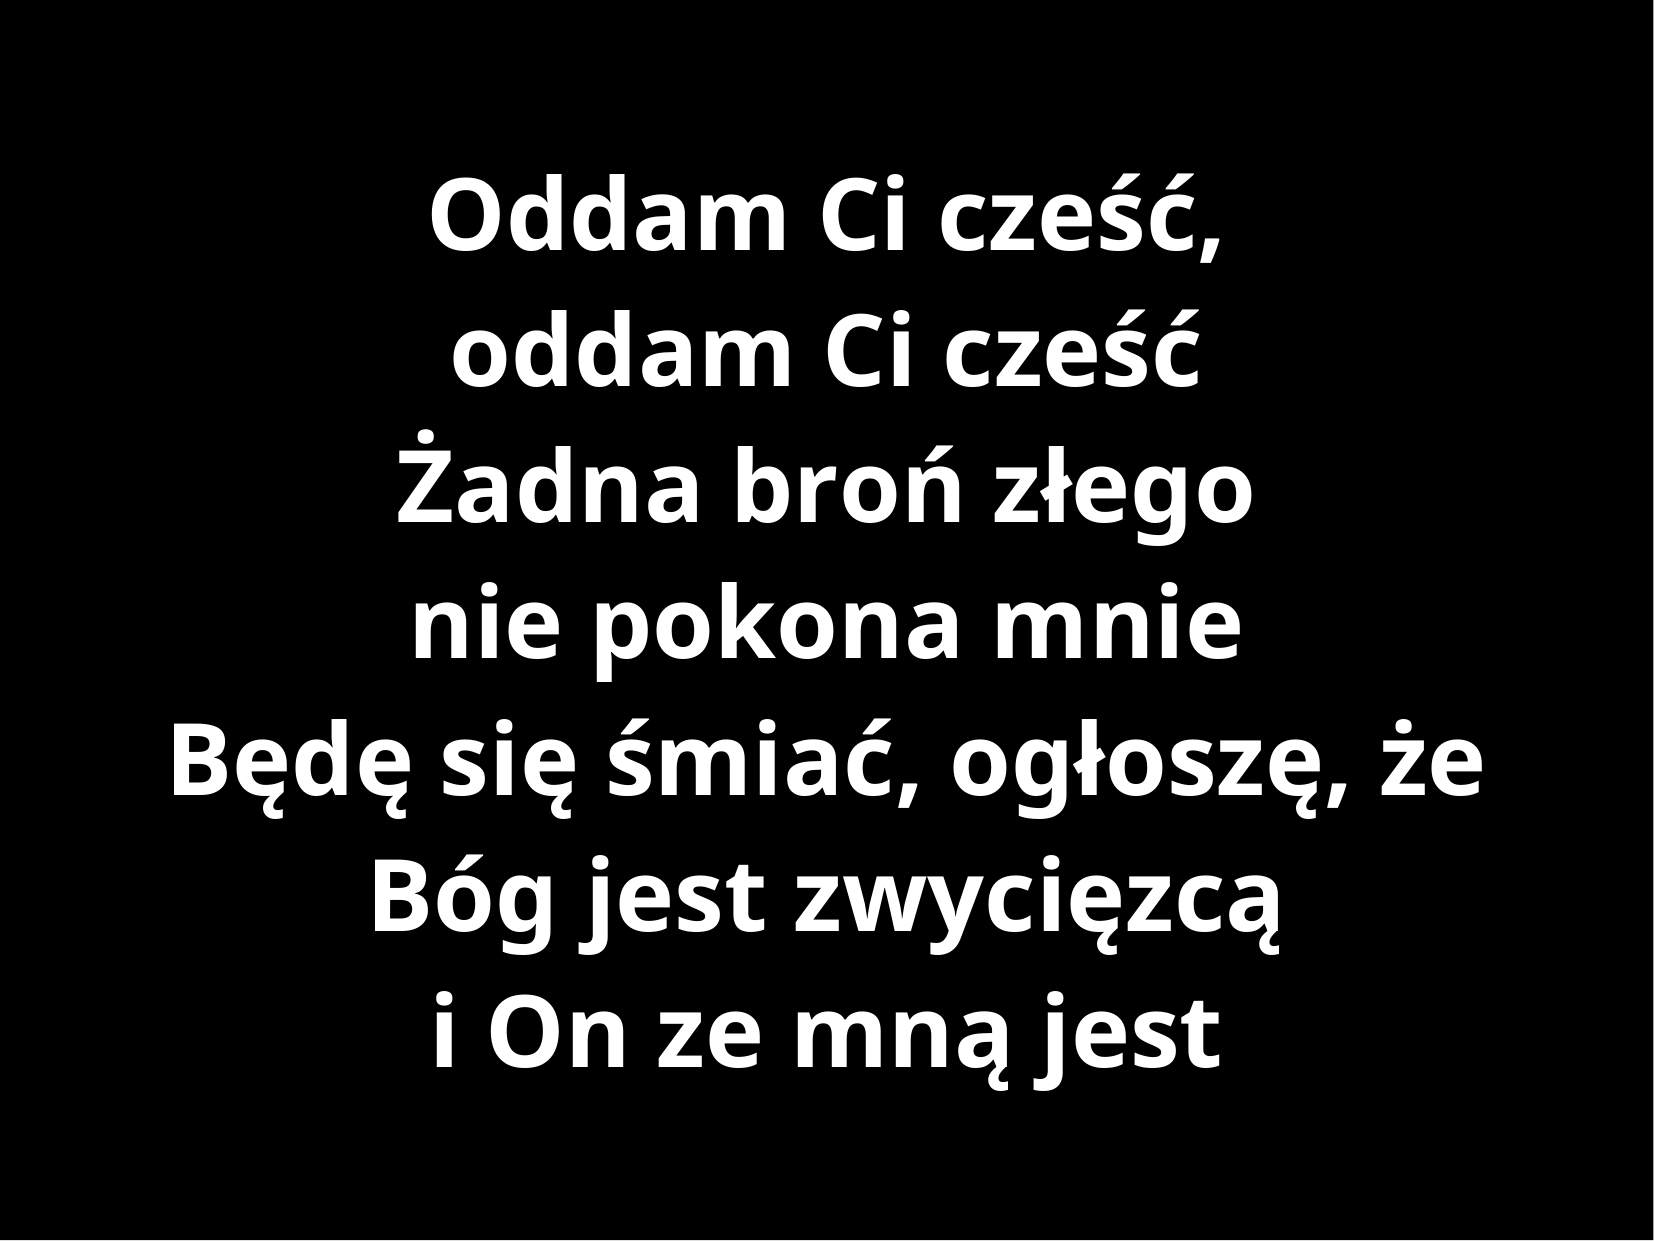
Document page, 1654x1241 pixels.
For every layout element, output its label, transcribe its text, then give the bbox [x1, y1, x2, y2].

title Oddam Ci cześć, oddam Ci cześć Żadna broń złego nie pokona mnie Będę się śmiać, ogłoszę, że Bóg jest zwycięzcą i On ze mną jest [0, 0, 1654, 1241]
